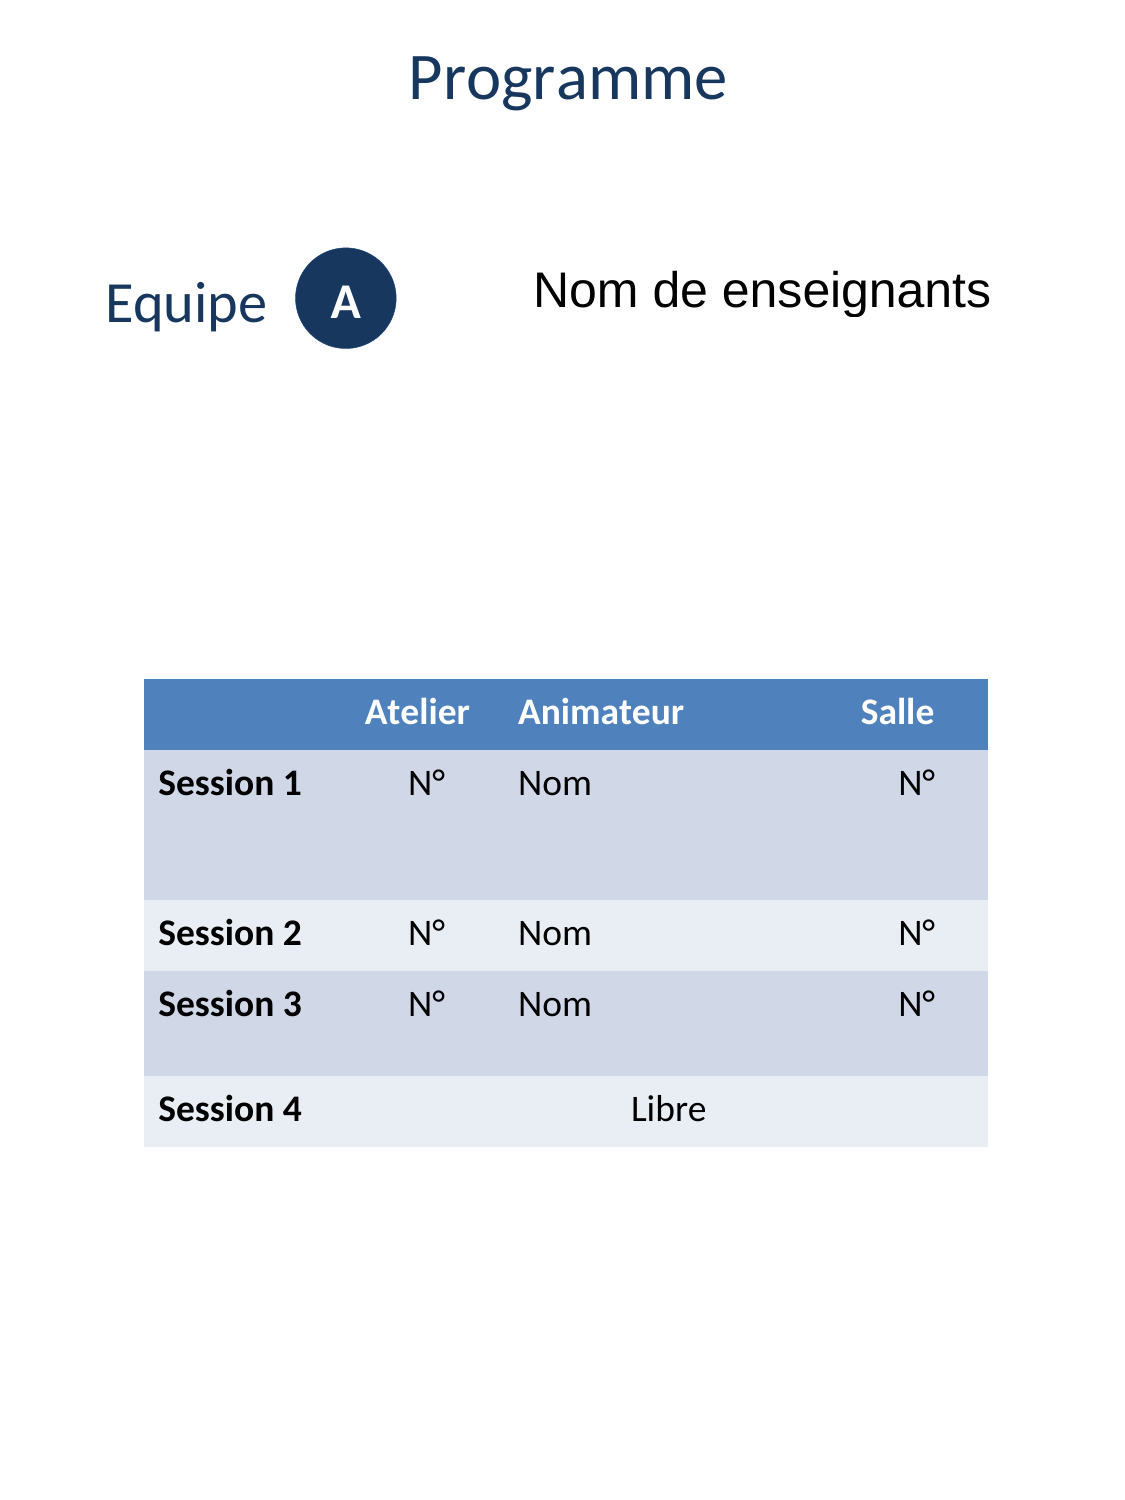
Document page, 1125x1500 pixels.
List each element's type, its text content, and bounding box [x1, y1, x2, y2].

table_header Nom de enseignants [531, 256, 1094, 317]
table_cell N° [846, 750, 988, 900]
table_cell N° [350, 750, 503, 900]
table_cell Session 2 [144, 900, 350, 971]
table_cell [531, 440, 1094, 502]
text_box A [315, 247, 397, 349]
table_header [144, 679, 350, 750]
table_cell Nom [503, 750, 846, 900]
table_cell Nom [503, 971, 846, 1076]
table_cell Nom [503, 900, 846, 971]
table_header Animateur [503, 679, 846, 750]
text_box Equipe [90, 247, 315, 350]
table_cell N° [846, 900, 988, 971]
title Programme [90, 22, 1047, 124]
table_cell N° [846, 971, 988, 1076]
table_cell Session 1 [144, 750, 350, 900]
table_header Atelier [350, 679, 503, 750]
table_cell Session 3 [144, 971, 350, 1076]
table_header Salle [846, 679, 988, 750]
table_cell N° [350, 971, 503, 1076]
table_cell Session 4 [144, 1076, 350, 1147]
table_cell Libre [350, 1076, 988, 1147]
table_cell [531, 317, 1094, 379]
table_cell N° [350, 900, 503, 971]
table_cell [531, 379, 1094, 440]
